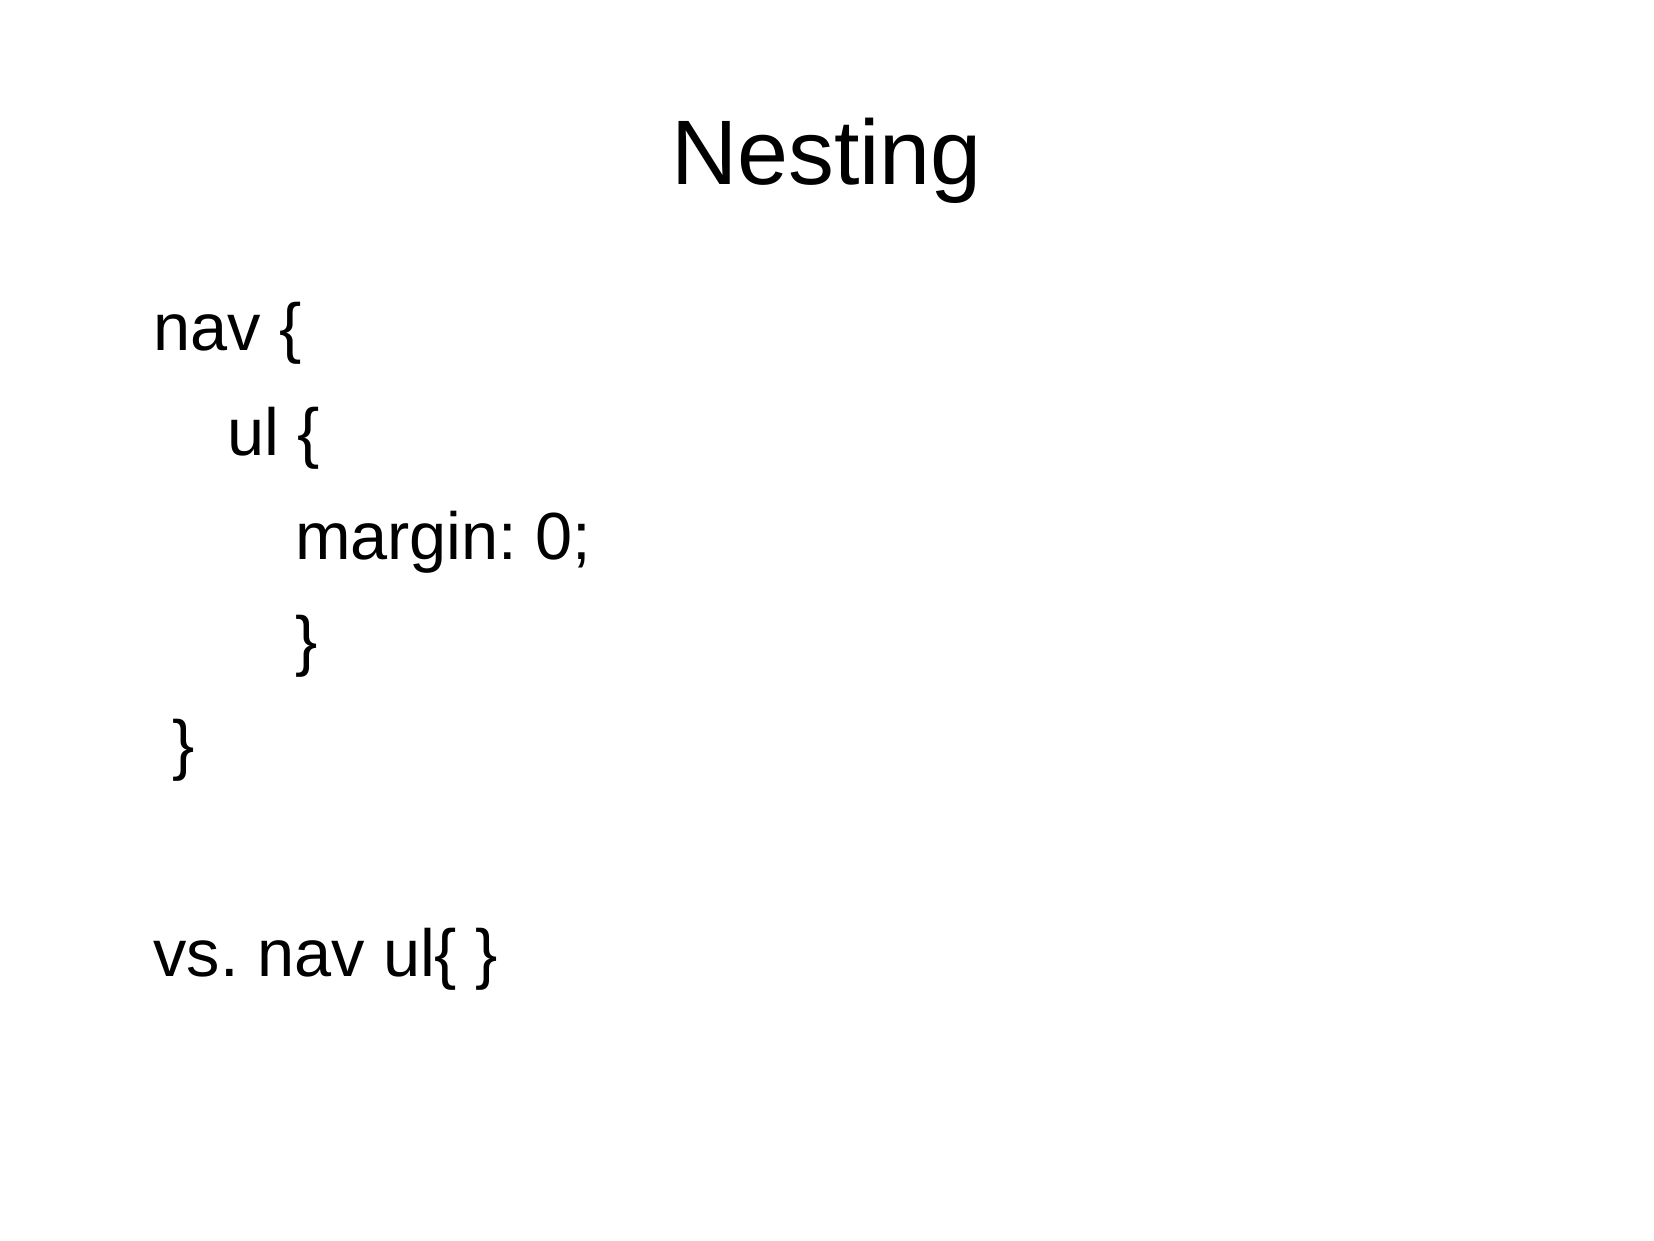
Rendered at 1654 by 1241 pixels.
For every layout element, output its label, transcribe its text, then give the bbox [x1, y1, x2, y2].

list nav { ul { margin: 0; } } vs. nav ul{ } [82, 290, 1571, 1010]
title Nesting [82, 49, 1571, 257]
